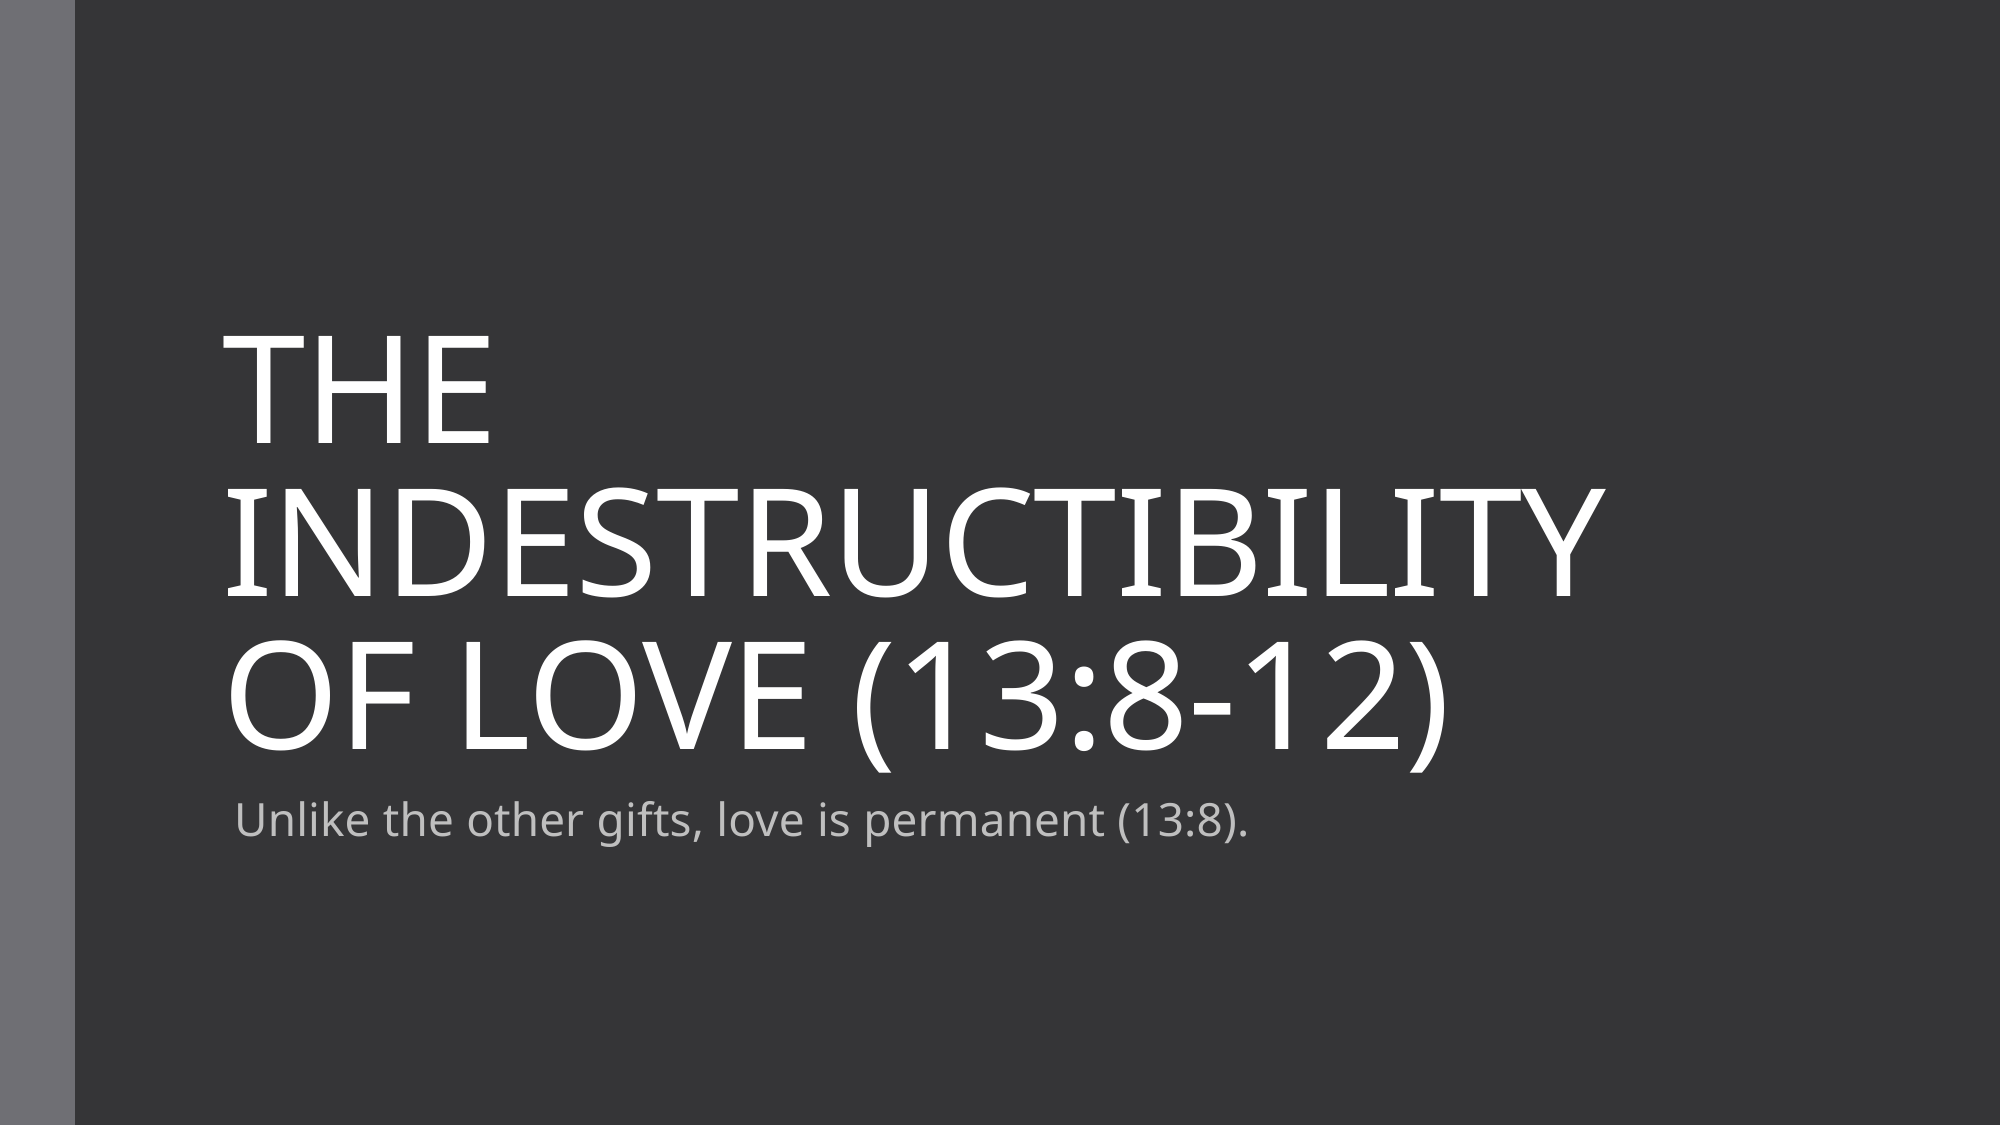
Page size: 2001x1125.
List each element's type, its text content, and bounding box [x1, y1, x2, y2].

title THE INDESTRUCTIBILITY OF LOVE (13:8-12) [206, 124, 1752, 787]
subtitle Unlike the other gifts, love is permanent (13:8). [206, 787, 1752, 1066]
